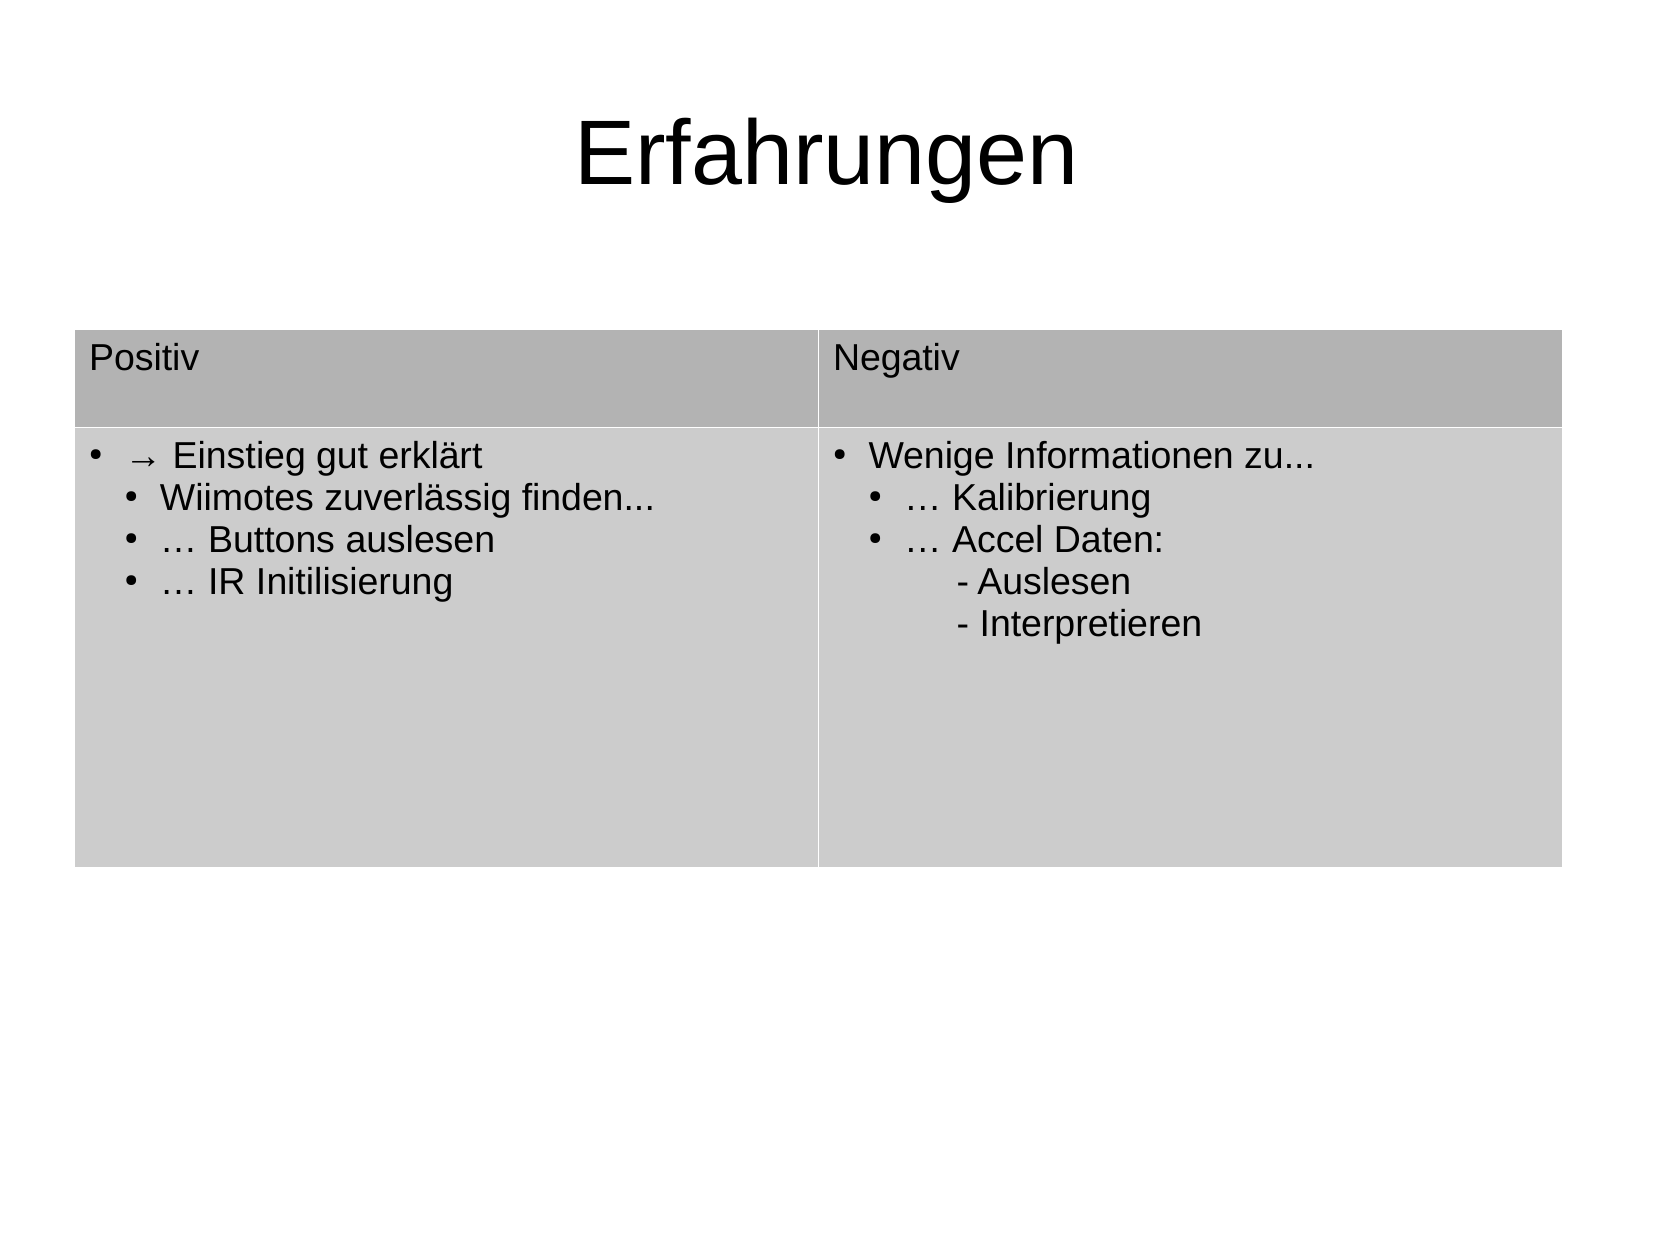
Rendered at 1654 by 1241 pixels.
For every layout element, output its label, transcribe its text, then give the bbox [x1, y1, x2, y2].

table_cell Wenige Informationen zu... … Kalibrierung … Accel Daten: - Auslesen - Interpretieren [819, 428, 1562, 867]
table_header Negativ [819, 330, 1562, 427]
table_cell → Einstieg gut erklärt Wiimotes zuverlässig finden... … Buttons auslesen … IR Initilisierung [75, 428, 818, 867]
title Erfahrungen [82, 49, 1571, 257]
table_header Positiv [75, 330, 818, 427]
